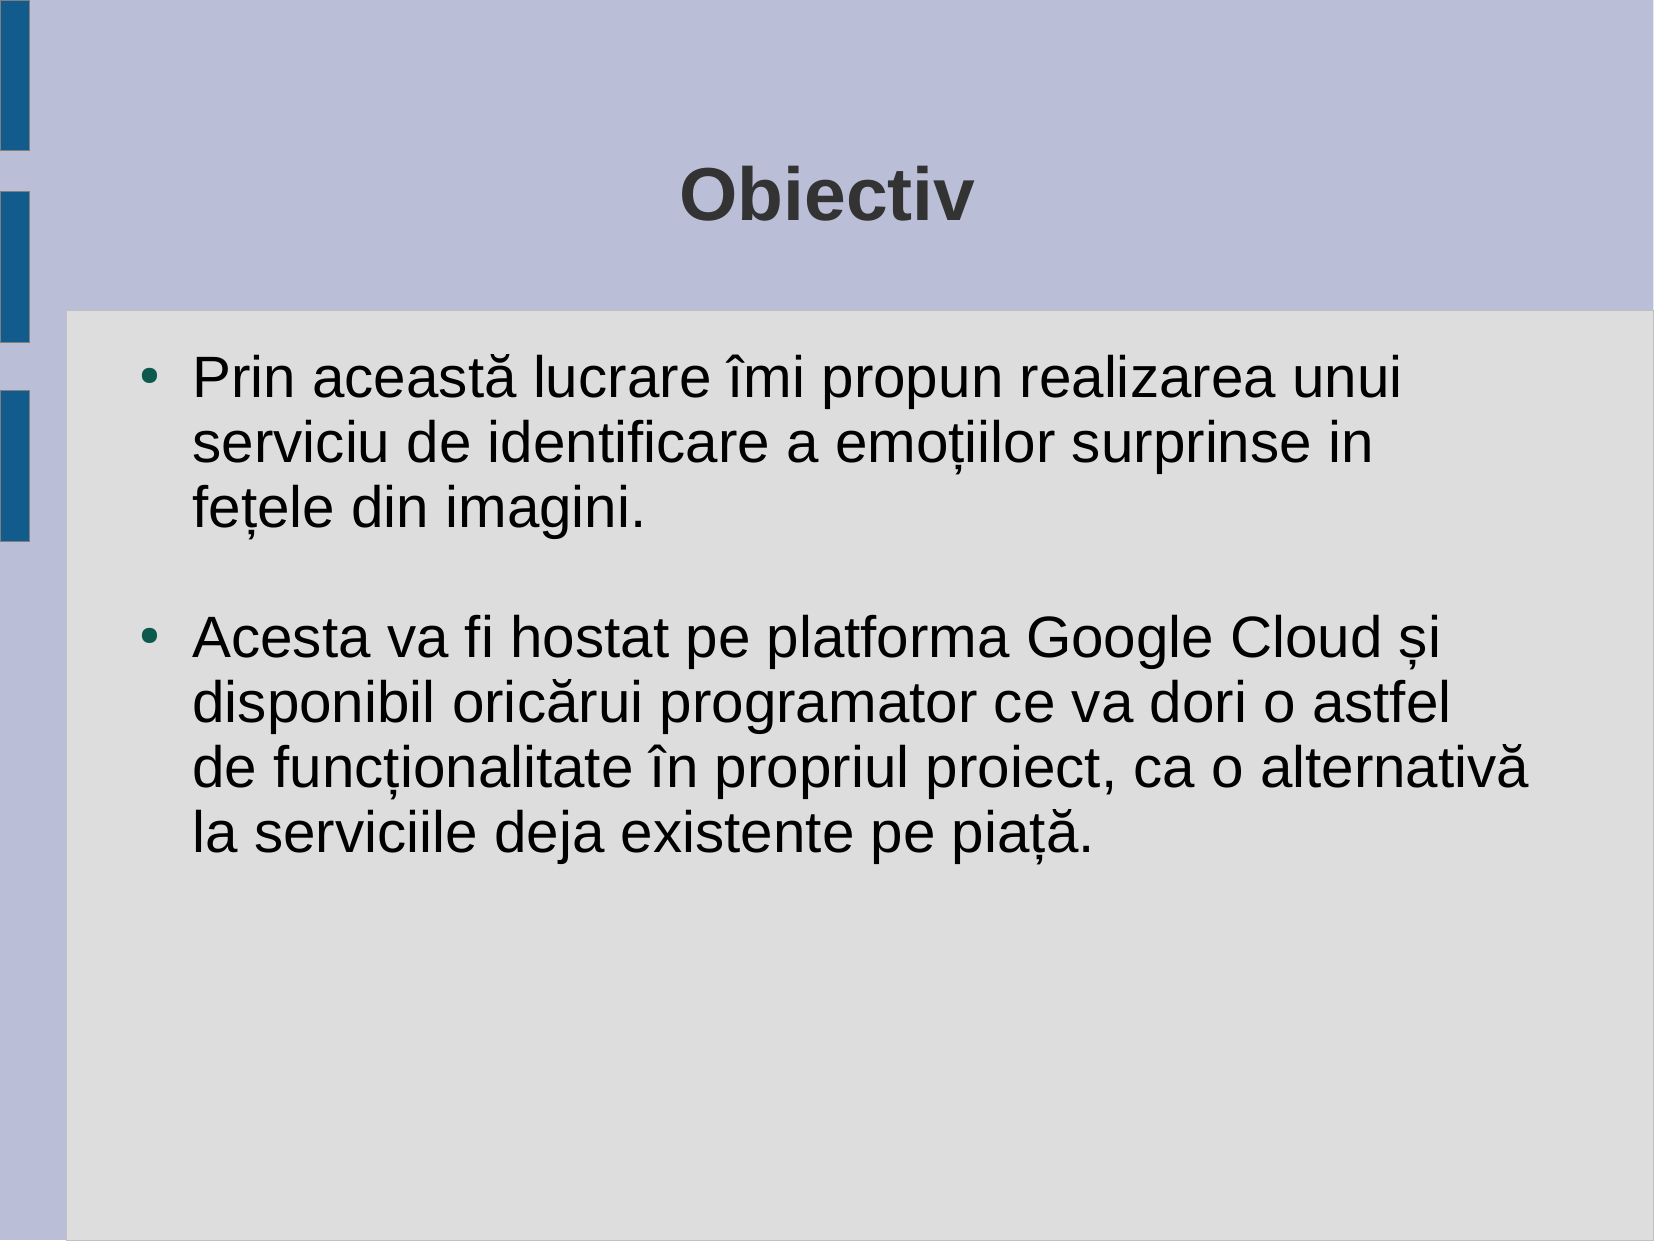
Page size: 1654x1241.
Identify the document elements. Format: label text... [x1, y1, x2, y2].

list Prin această lucrare îmi propun realizarea unui serviciu de identificare a emoțiilor surprinse in fețele din imagini. Acesta va fi hostat pe platforma Google Cloud și disponibil oricărui programator ce va dori o astfel de funcționalitate în propriul proiect, ca o alternativă la serviciile deja existente pe piață. [121, 344, 1534, 1127]
title Obiectiv [121, 91, 1534, 299]
